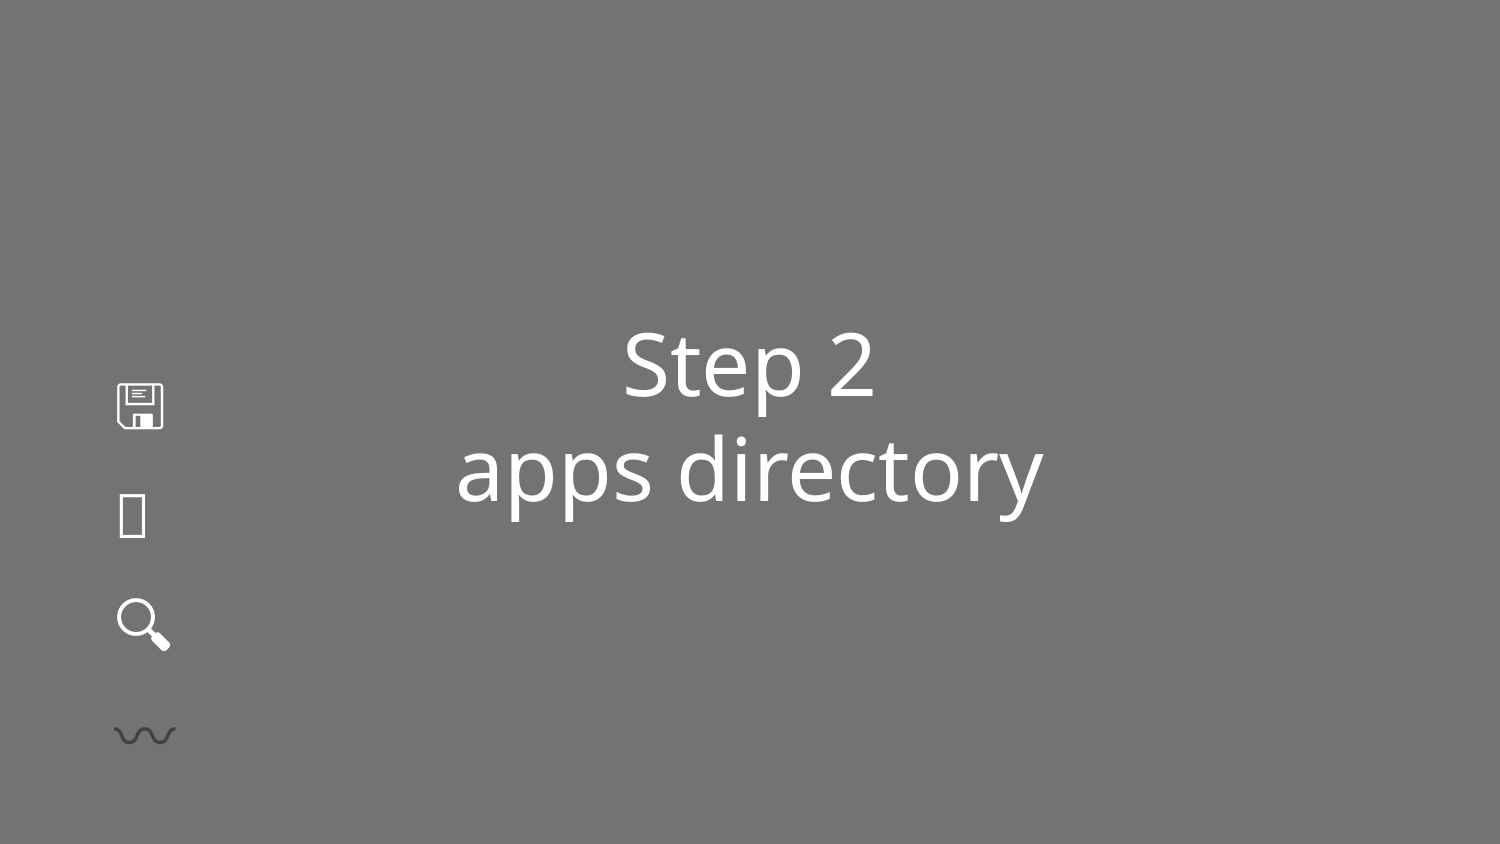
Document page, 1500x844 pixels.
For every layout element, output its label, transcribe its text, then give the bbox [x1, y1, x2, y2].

list 🖫 🔗 🔍 〰 [99, 314, 284, 807]
title Step 2 apps directory [75, 58, 1425, 771]
